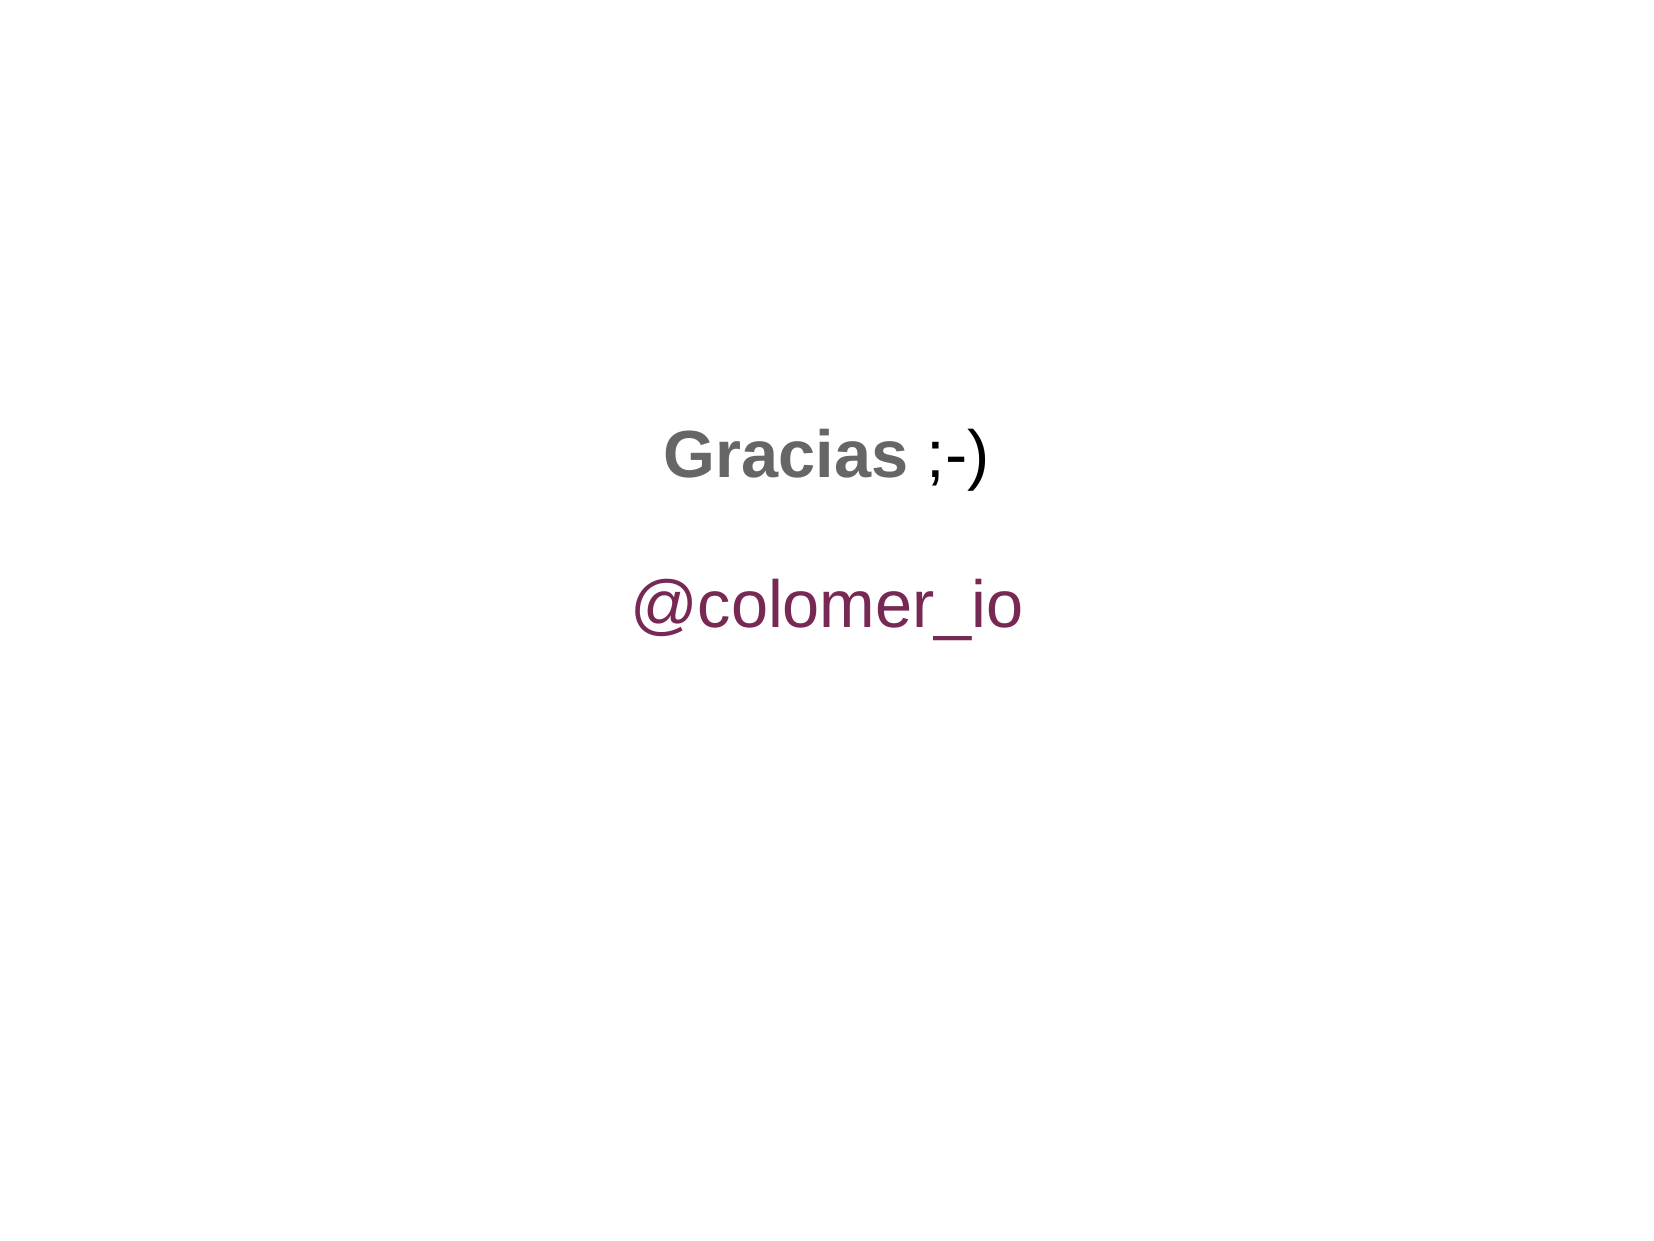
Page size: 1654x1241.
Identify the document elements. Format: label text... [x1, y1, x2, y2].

subtitle Gracias ;-) @colomer_io [82, 49, 1571, 1010]
